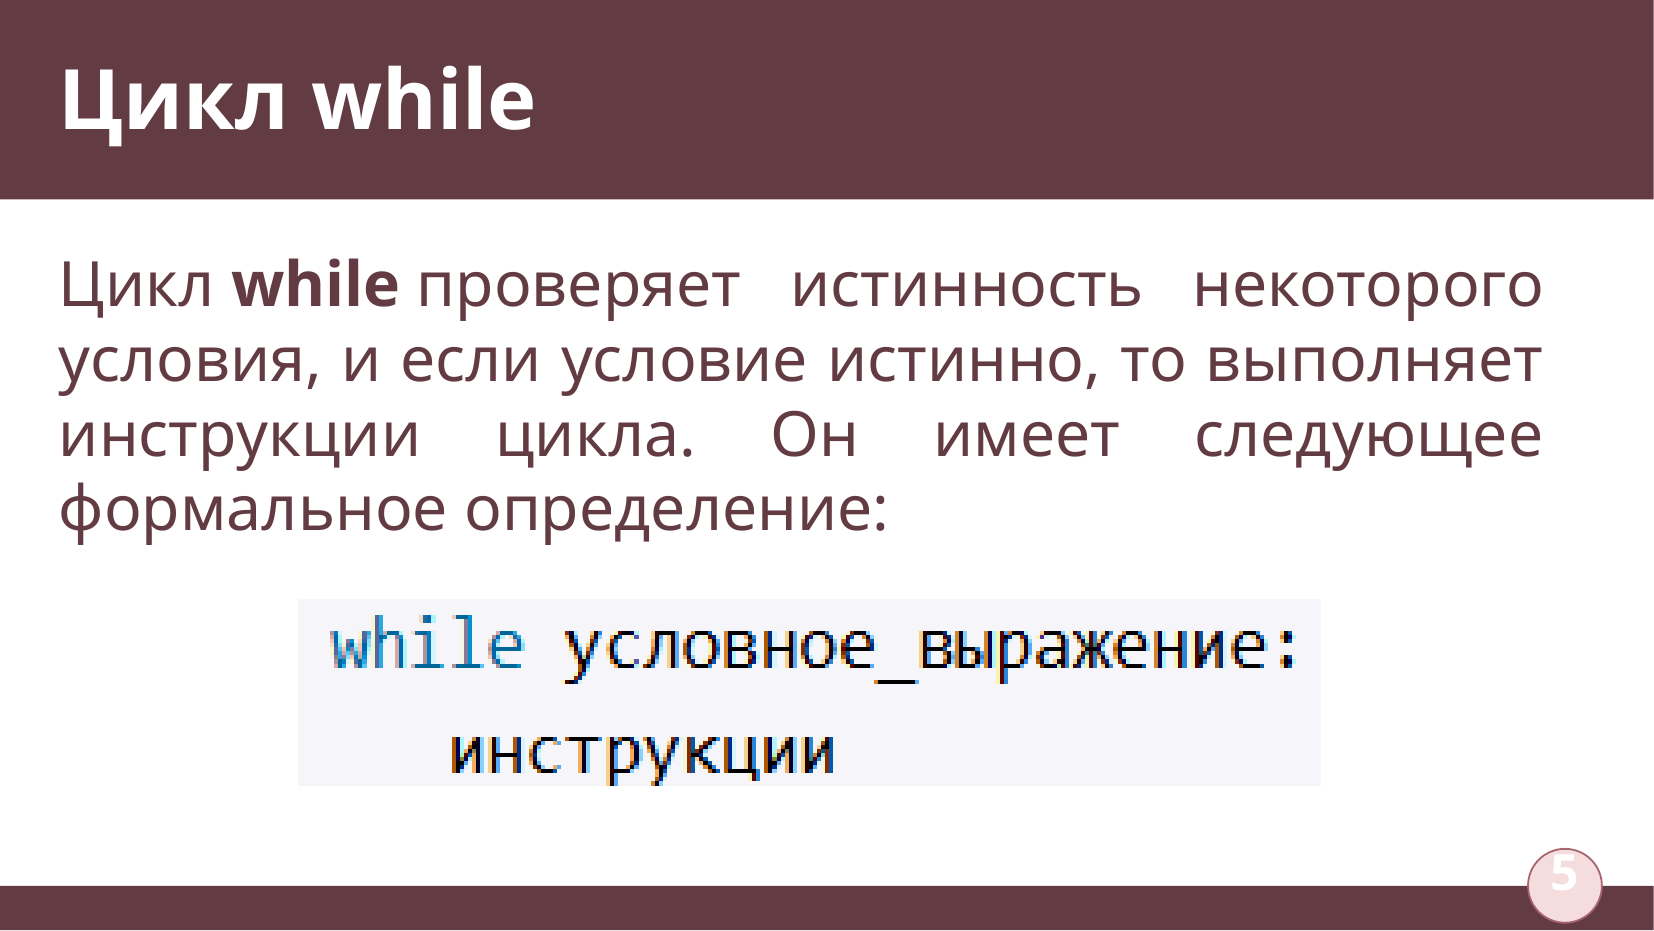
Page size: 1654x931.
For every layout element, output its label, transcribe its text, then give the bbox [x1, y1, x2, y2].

picture [298, 599, 1321, 786]
list Цикл while проверяет истинность некоторого условия, и если условие истинно, то выполняет инструкции цикла. Он имеет следующее формальное определение: [59, 243, 1595, 547]
title Цикл while [59, 37, 1595, 155]
